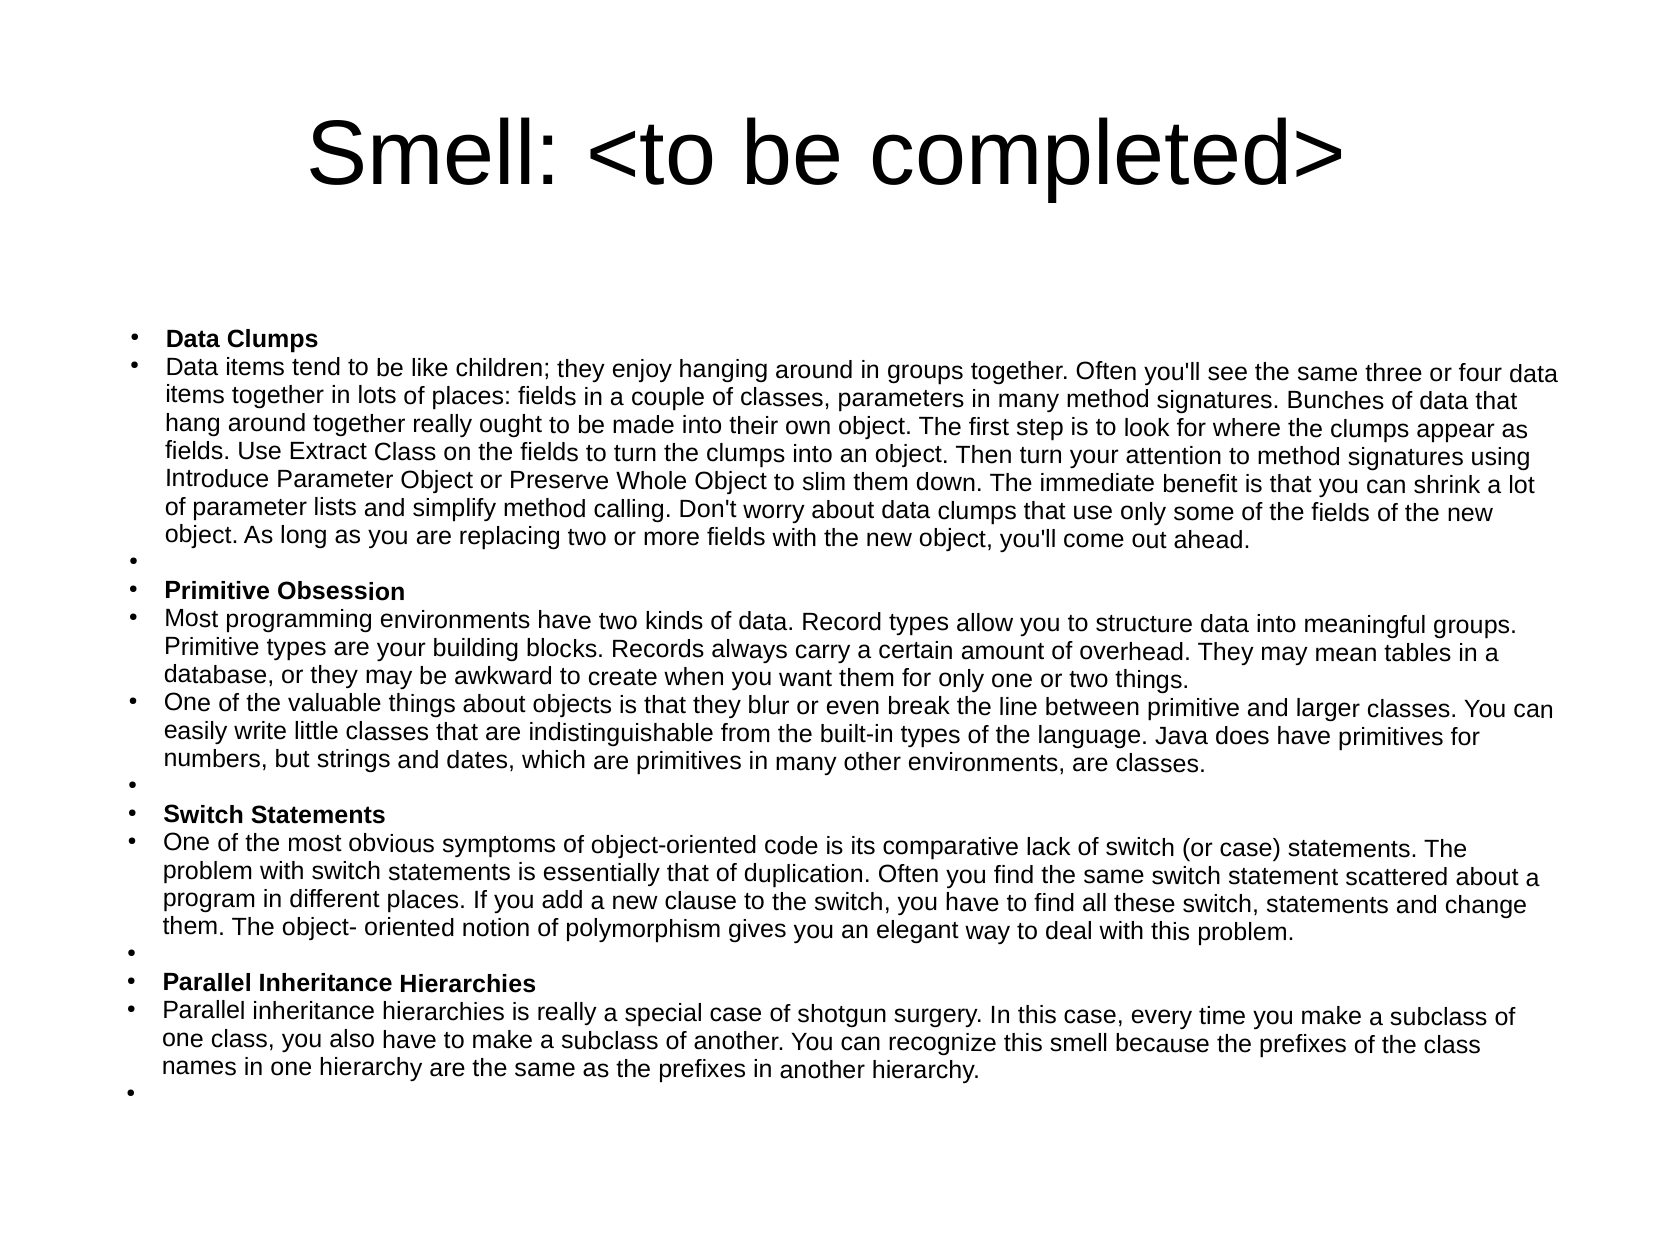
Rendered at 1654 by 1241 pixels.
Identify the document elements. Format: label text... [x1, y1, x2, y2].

title Smell: <to be completed> [82, 49, 1571, 257]
text_box Data Clumps Data items tend to be like children; they enjoy hanging around in groups together. Often you'll see the same three or four data items together in lots of places: fields in a couple of classes, parameters in many method signatures. Bunches of data that hang around together really ought to be made into their own object. The first step is to look for where the clumps appear as fields. Use Extract Class on the fields to turn the clumps into an object. Then turn your attention to method signatures using Introduce Parameter Object or Preserve Whole Object to slim them down. The immediate benefit is that you can shrink a lot of parameter lists and simplify method calling. Don't worry about data clumps that use only some of the fields of the new object. As long as you are replacing two or more fields with the new object, you'll come out ahead. Primitive Obsession Most programming environments have two kinds of data. Record types allow you to structure data into meaningful groups. Primitive types are your building blocks. Records always carry a certain amount of overhead. They may mean tables in a database, or they may be awkward to create when you want them for only one or two things. One of the valuable things about objects is that they blur or even break the line between primitive and larger classes. You can easily write little classes that are indistinguishable from the built-in types of the language. Java does have primitives for numbers, but strings and dates, which are primitives in many other environments, are classes. Switch Statements One of the most obvious symptoms of object-oriented code is its comparative lack of switch (or case) statements. The problem with switch statements is essentially that of duplication. Often you find the same switch statement scattered about a program in different places. If you add a new clause to the switch, you have to find all these switch, statements and change them. The object- oriented notion of polymorphism gives you an elegant way to deal with this problem. Parallel Inheritance Hierarchies Parallel inheritance hierarchies is really a special case of shotgun surgery. In this case, every time you make a subclass of one class, you also have to make a subclass of another. You can recognize this smell because the prefixes of the class names in one hierarchy are the same as the prefixes in another hierarchy. [90, 242, 1560, 1197]
